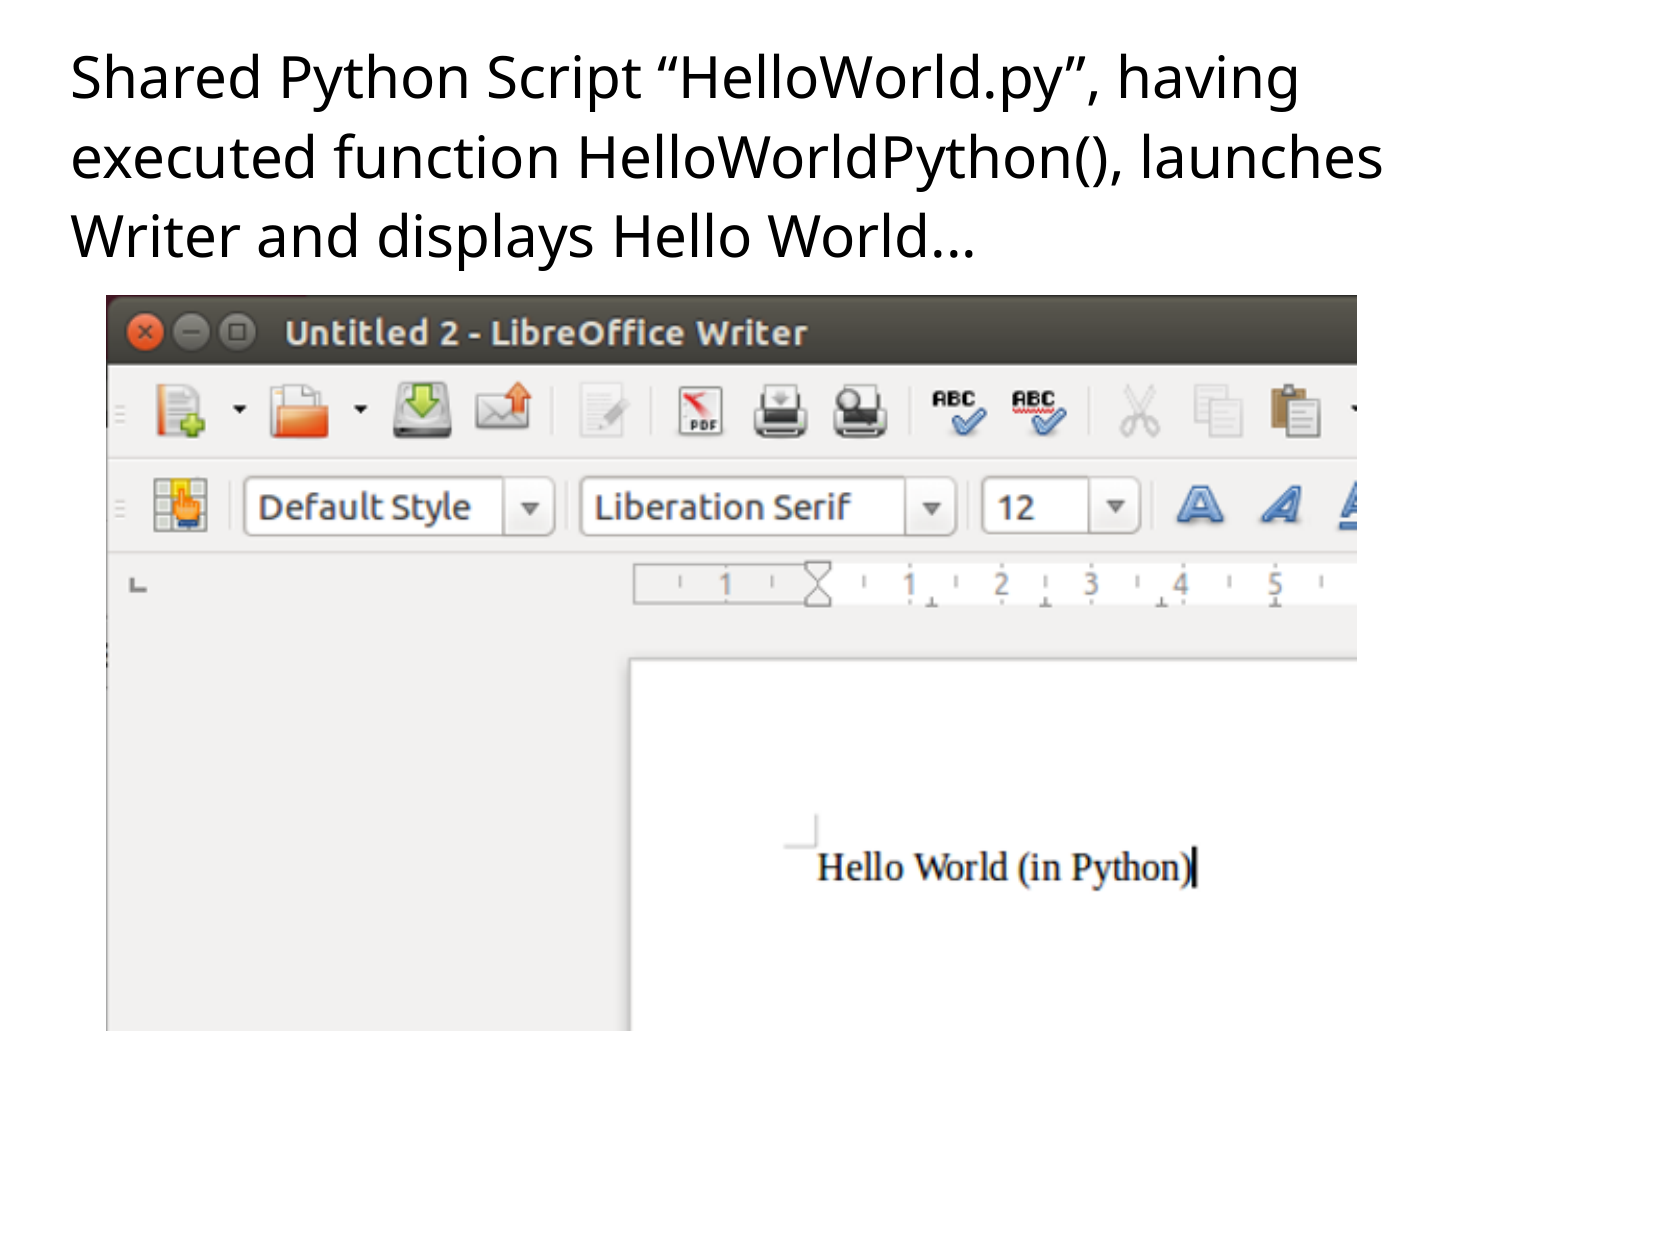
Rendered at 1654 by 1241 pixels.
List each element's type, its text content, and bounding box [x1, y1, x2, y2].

picture [106, 295, 1357, 1031]
title Shared Python Script “HelloWorld.py”, having executed function HelloWorldPython(), launches Writer and displays Hello World... [70, 59, 1560, 252]
